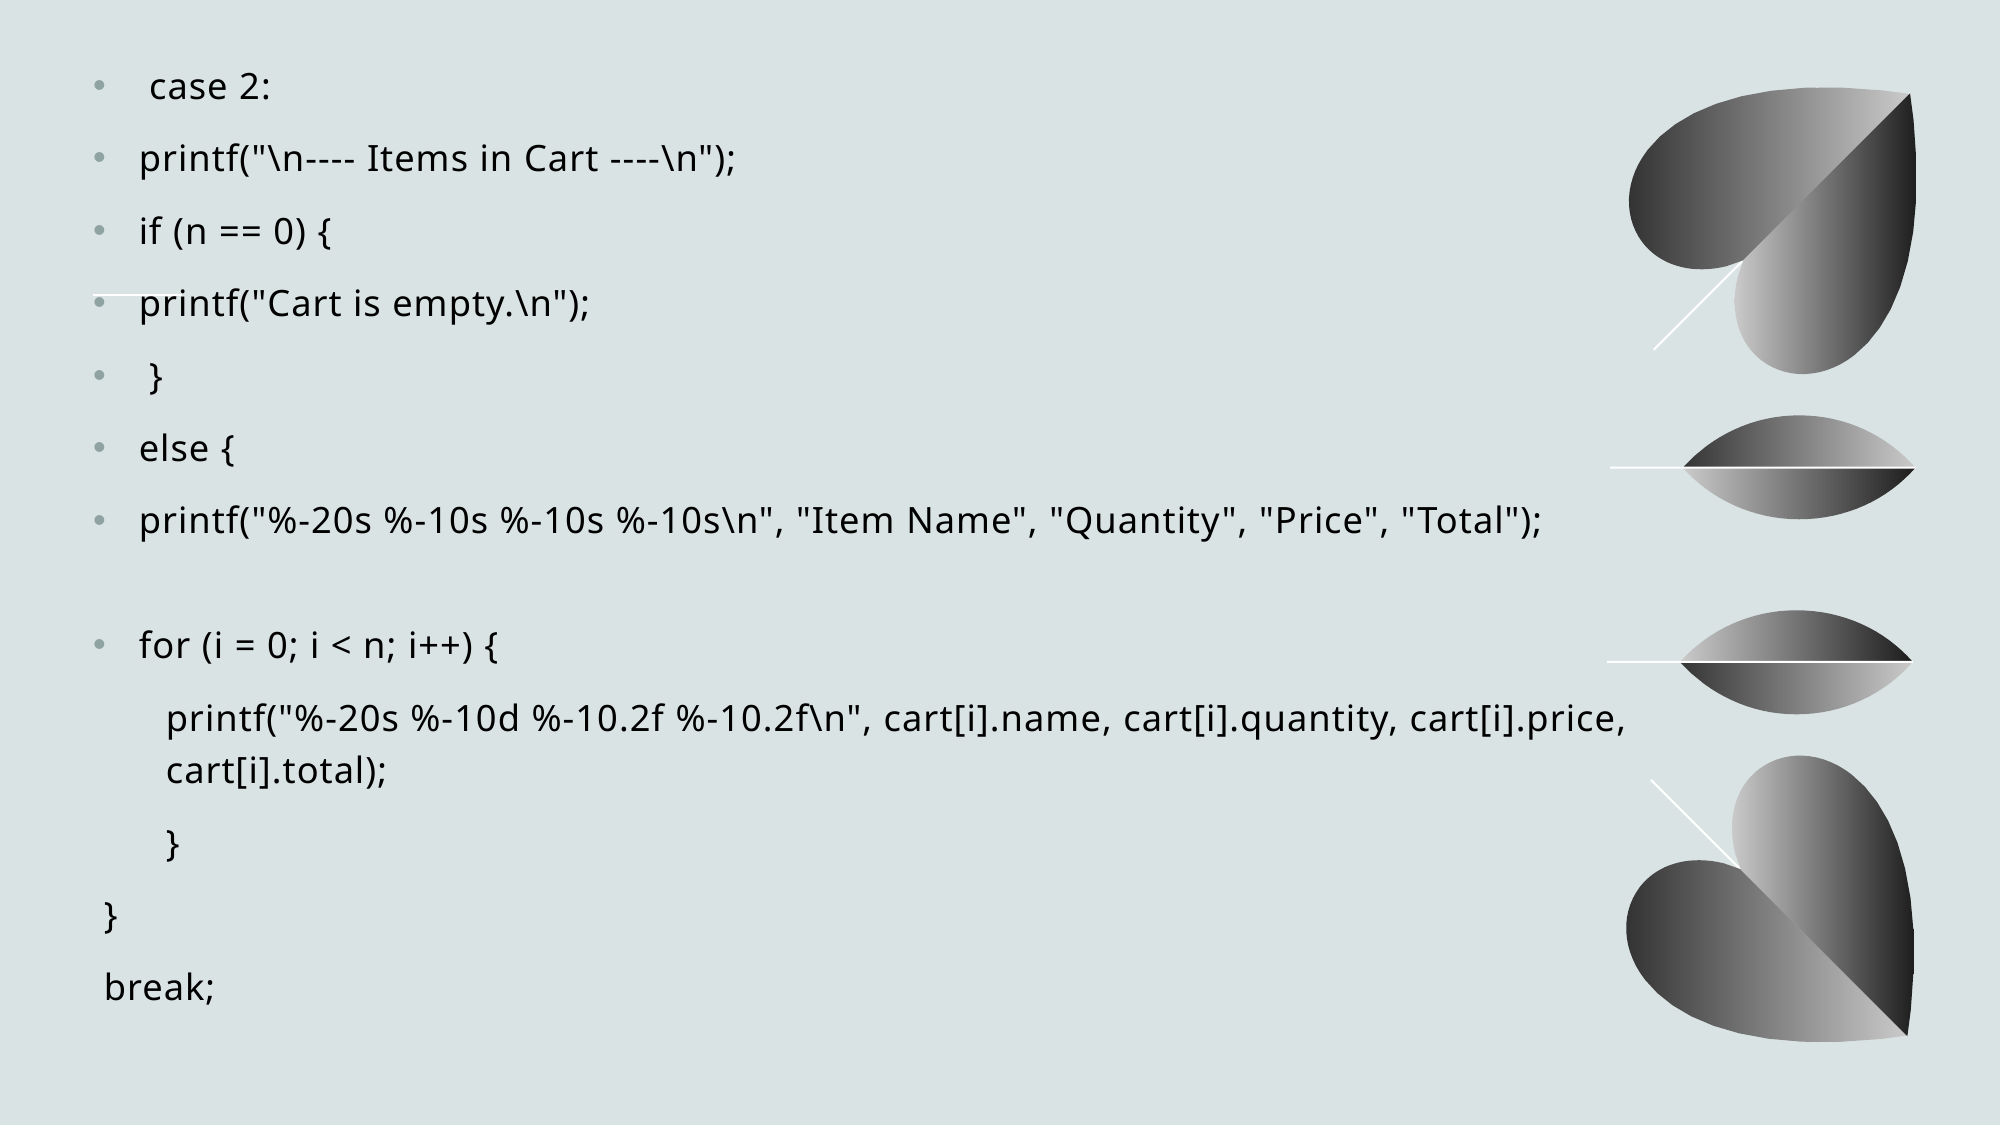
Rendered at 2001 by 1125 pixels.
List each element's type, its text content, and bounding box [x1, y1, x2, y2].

list case 2: printf("\n---- Items in Cart ----\n"); if (n == 0) { printf("Cart is empty.\n"); } else { printf("%-20s %-10s %-10s %-10s\n", "Item Name", "Quantity", "Price", "Total"); for (i = 0; i < n; i++) { printf("%-20s %-10d %-10.2f %-10.2f\n", cart[i].name, cart[i].quantity, cart[i].price, cart[i].total); } } break; [93, 46, 1697, 1022]
